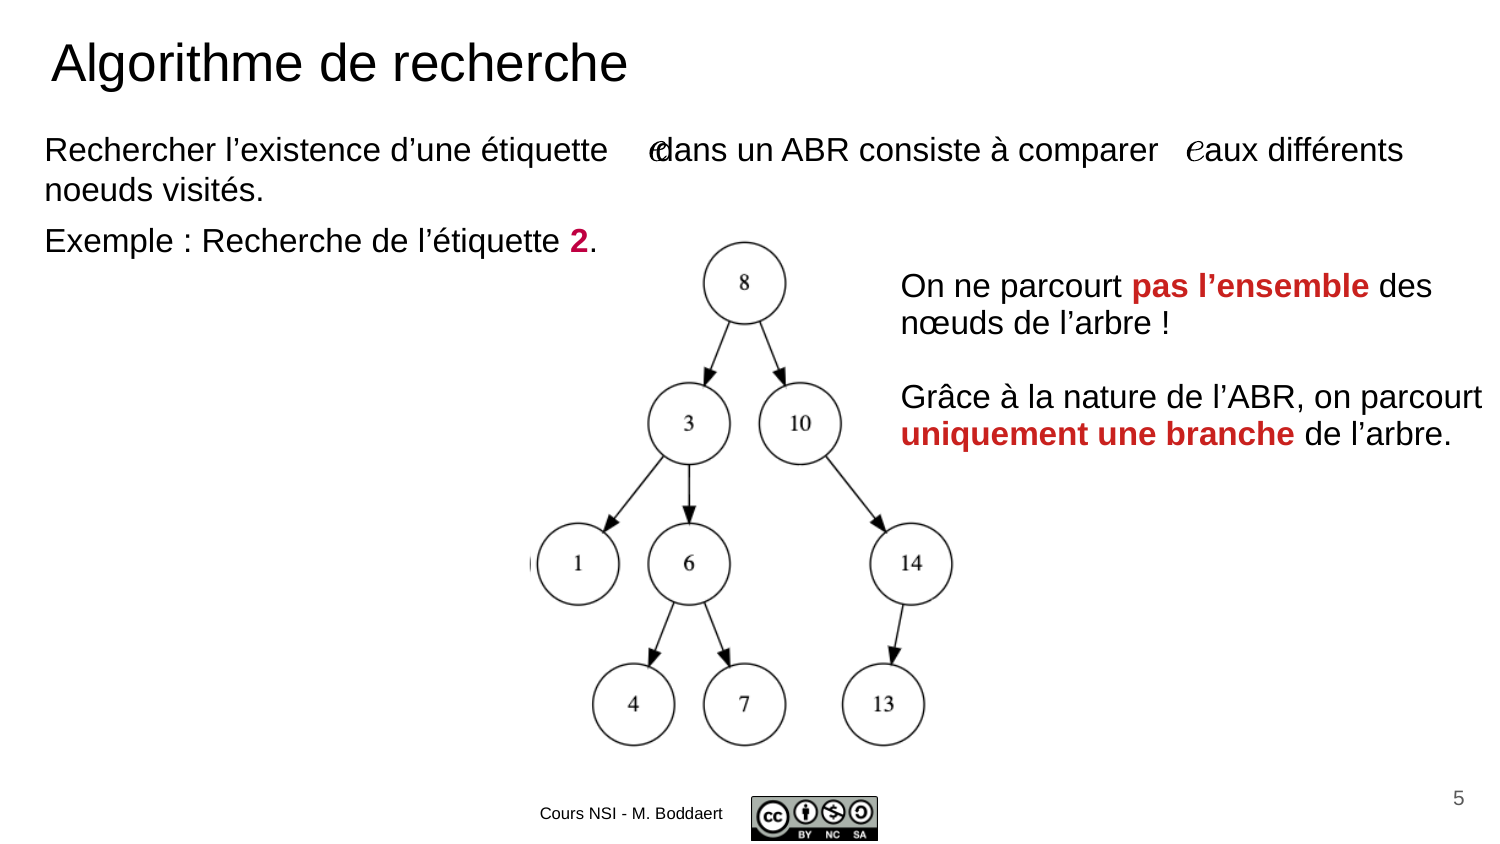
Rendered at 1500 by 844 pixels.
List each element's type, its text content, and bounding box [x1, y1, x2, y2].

text_box On ne parcourt pas l’ensemble des nœuds de l’arbre ! Grâce à la nature de l’ABR, on parcourt uniquement une branche de l’arbre. [885, 259, 1500, 508]
slide_number <numéro> [1389, 764, 1480, 830]
text_box Rechercher l’existence d’une étiquette dans un ABR consiste à comparer aux différents noeuds visités. Exemple : Recherche de l’étiquette 2. [29, 120, 1477, 266]
title Algorithme de recherche [51, 13, 1449, 108]
picture [526, 266, 961, 754]
picture [751, 796, 878, 841]
